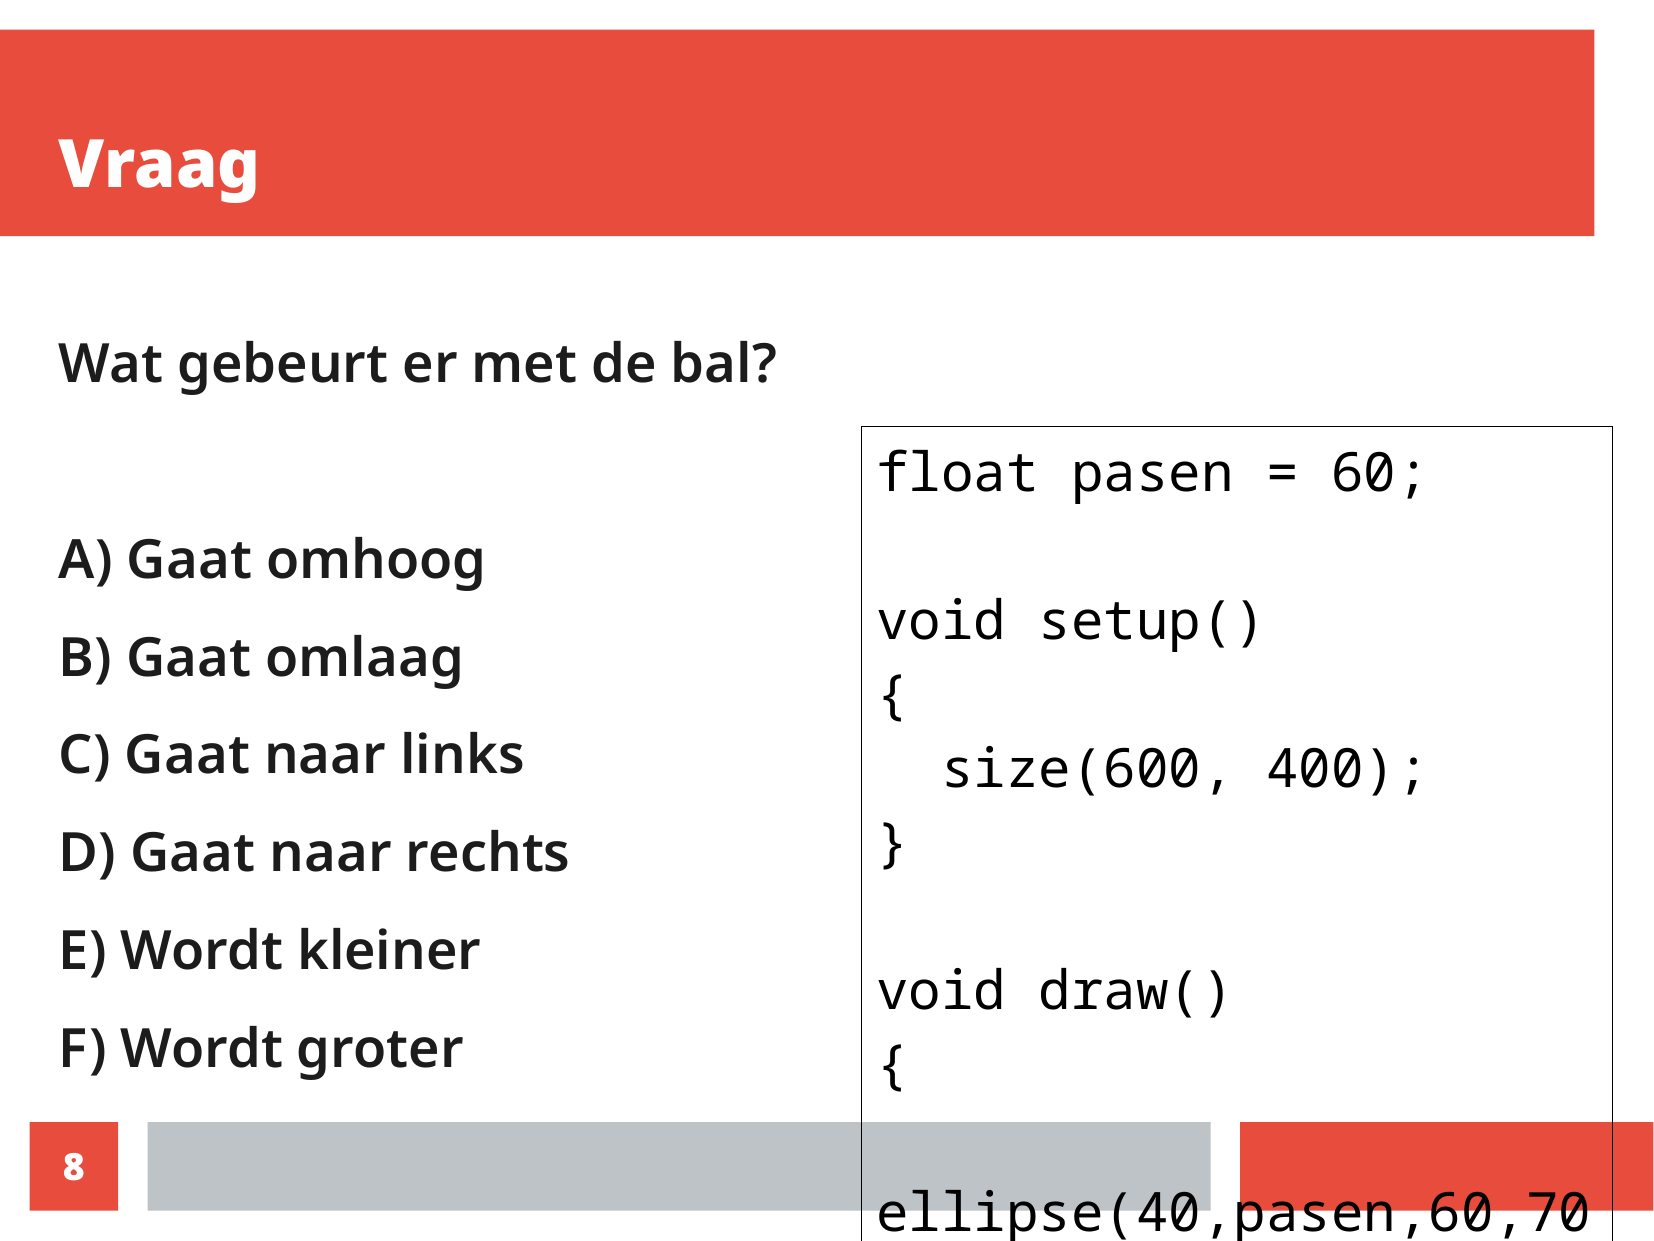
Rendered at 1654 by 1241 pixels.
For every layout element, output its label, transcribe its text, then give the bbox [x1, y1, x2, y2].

title Vraag [59, 59, 1595, 207]
list Wat gebeurt er met de bal? A) Gaat omhoog B) Gaat omlaag C) Gaat naar links D) Gaat naar rechts E) Wordt kleiner F) Wordt groter [59, 324, 965, 1093]
text_box float pasen = 60; void setup() { size(600, 400); } void draw() { ellipse(40,pasen,60,70); pasen = pasen + 1; } [861, 426, 1613, 1093]
